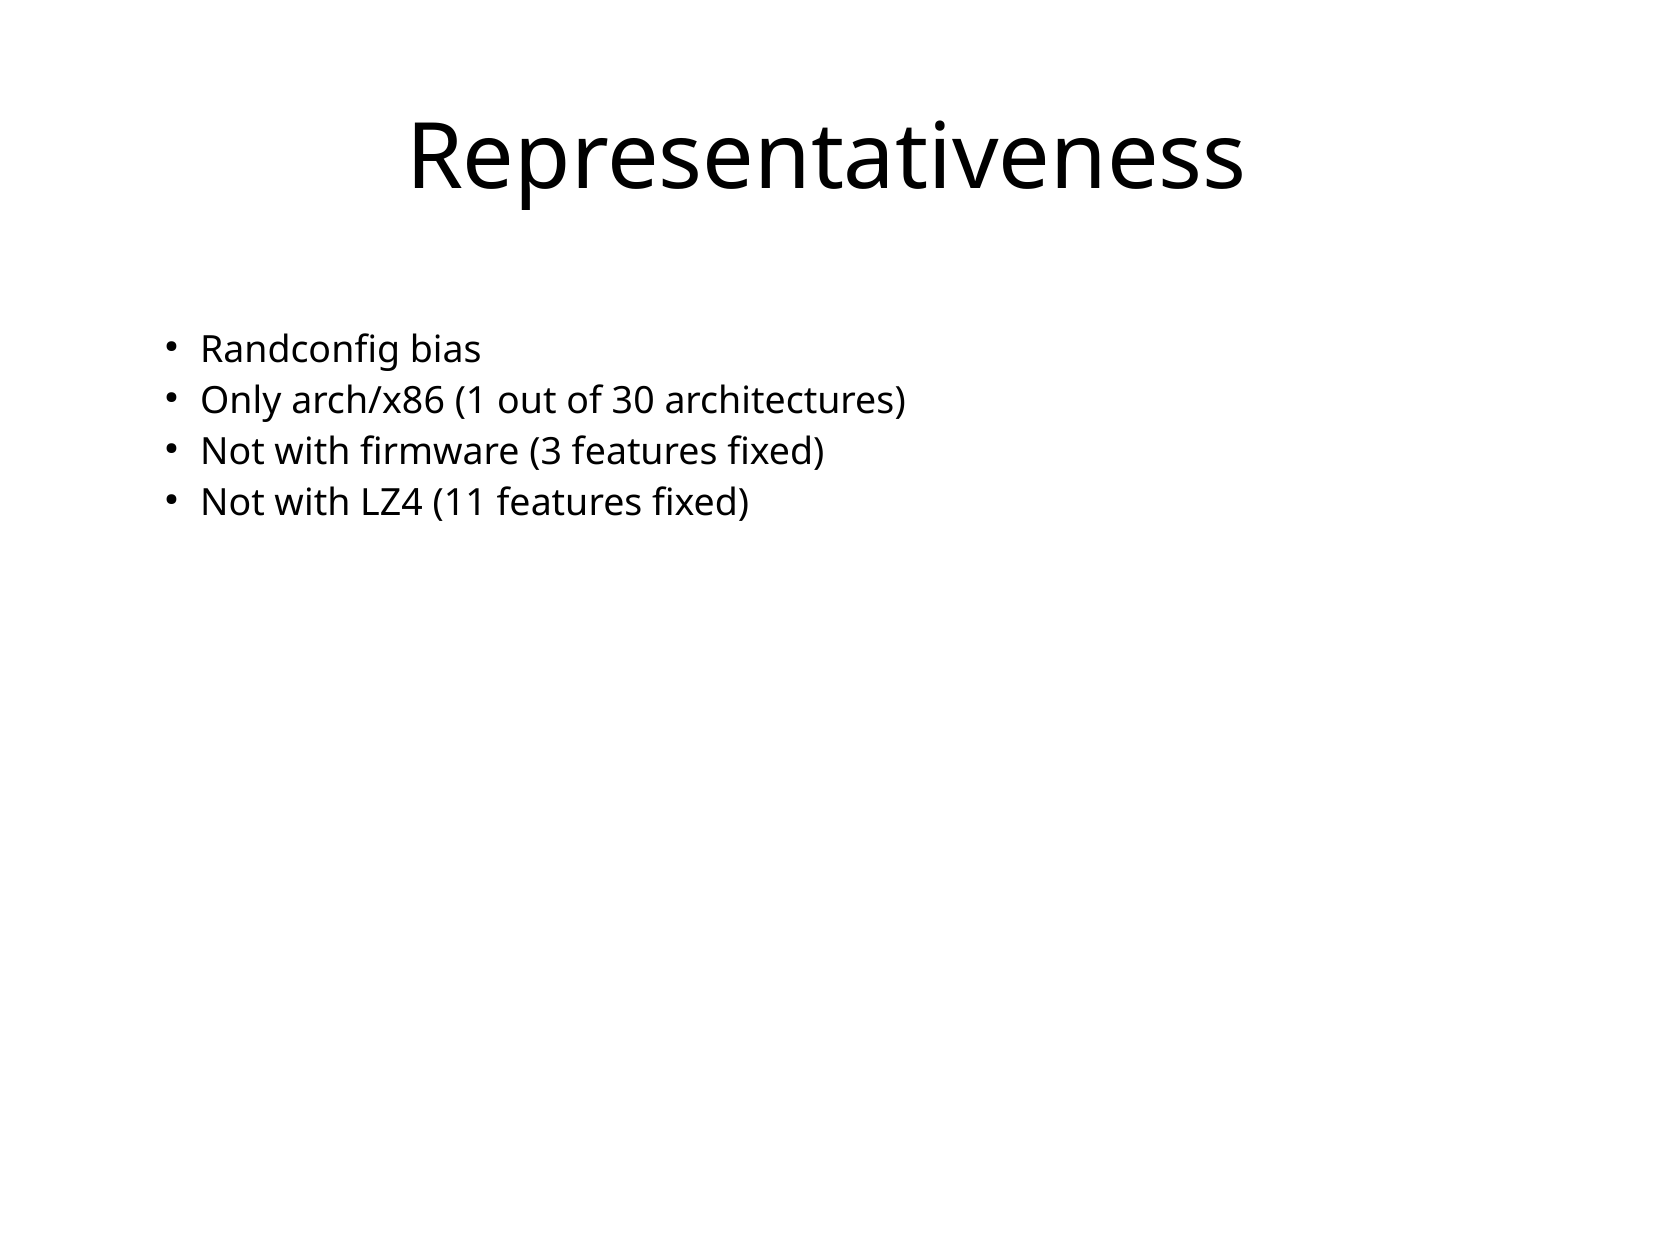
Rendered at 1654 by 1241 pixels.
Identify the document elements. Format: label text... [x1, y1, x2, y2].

title Representativeness [82, 49, 1571, 257]
text_box Randconfig bias Only arch/x86 (1 out of 30 architectures) Not with firmware (3 features fixed) Not with LZ4 (11 features fixed) [150, 315, 995, 496]
